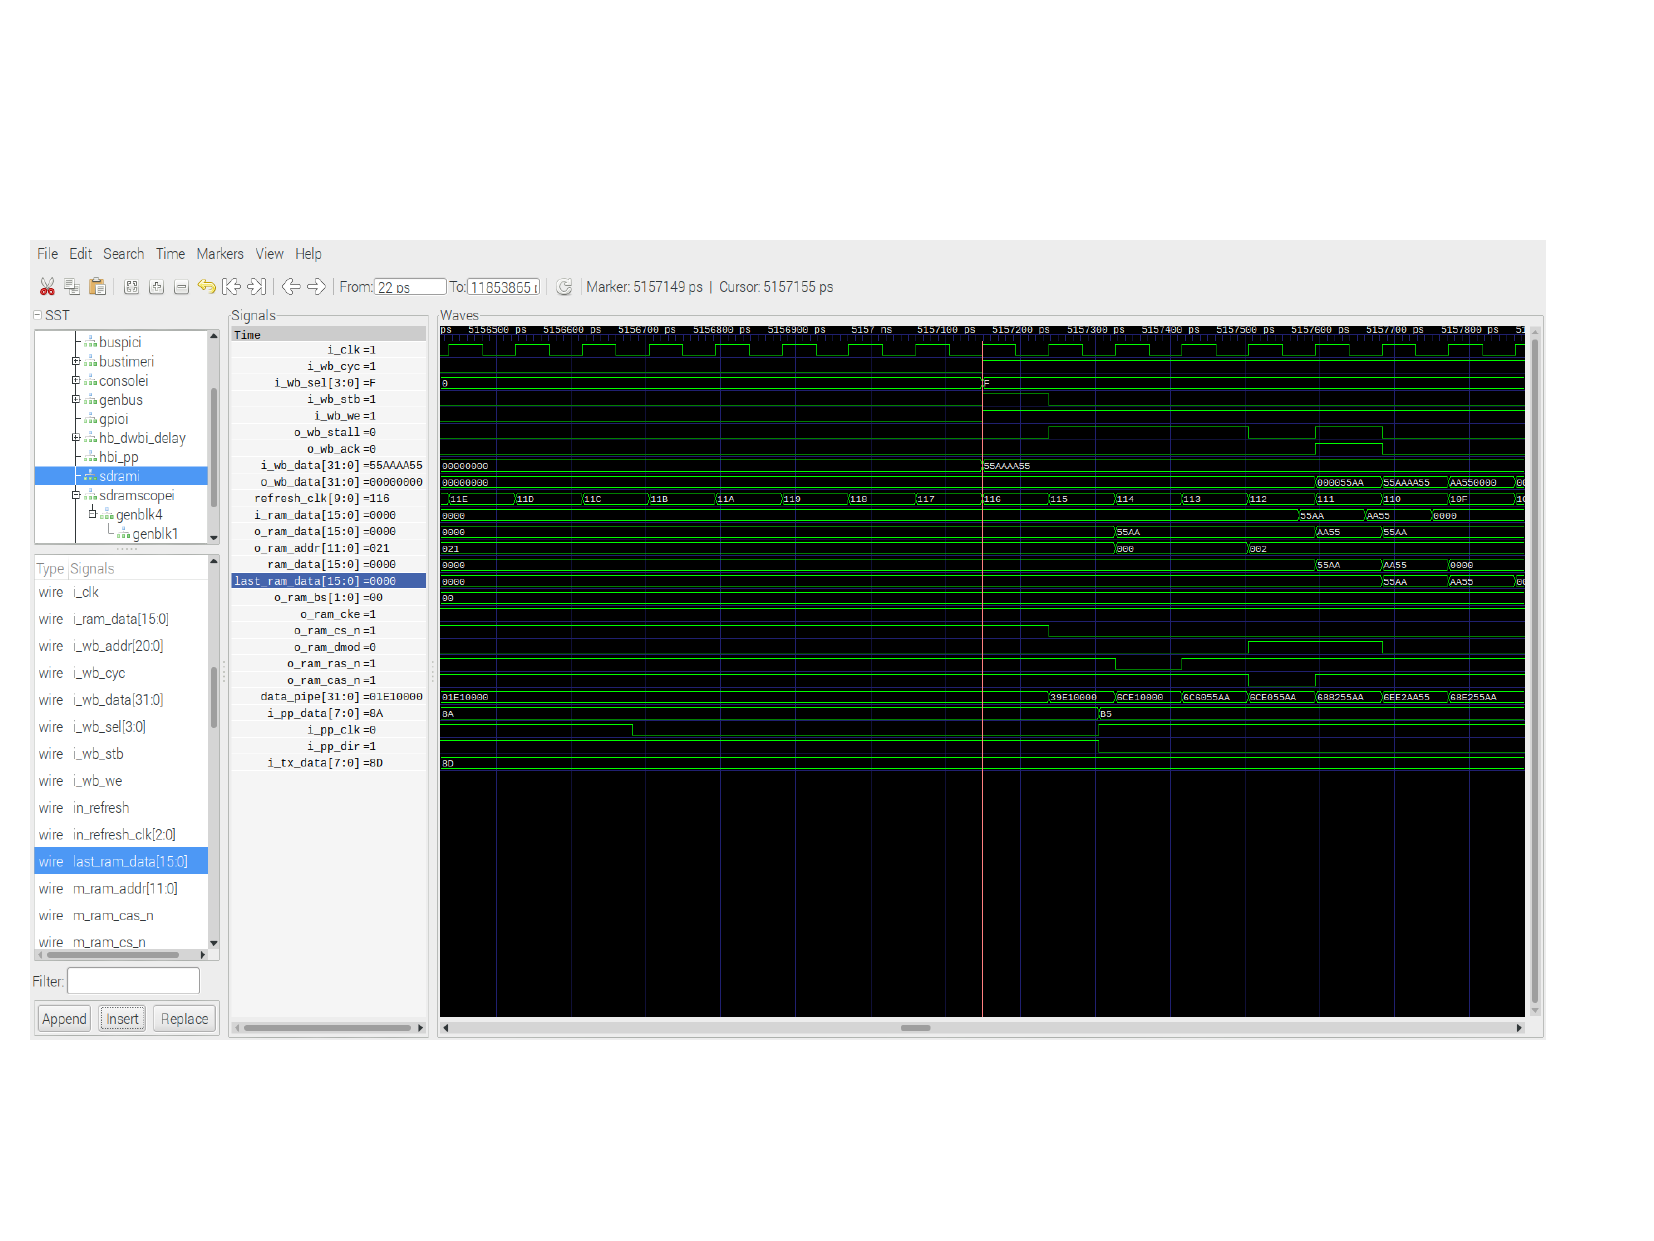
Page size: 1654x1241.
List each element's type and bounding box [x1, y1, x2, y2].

picture [30, 240, 1546, 1040]
